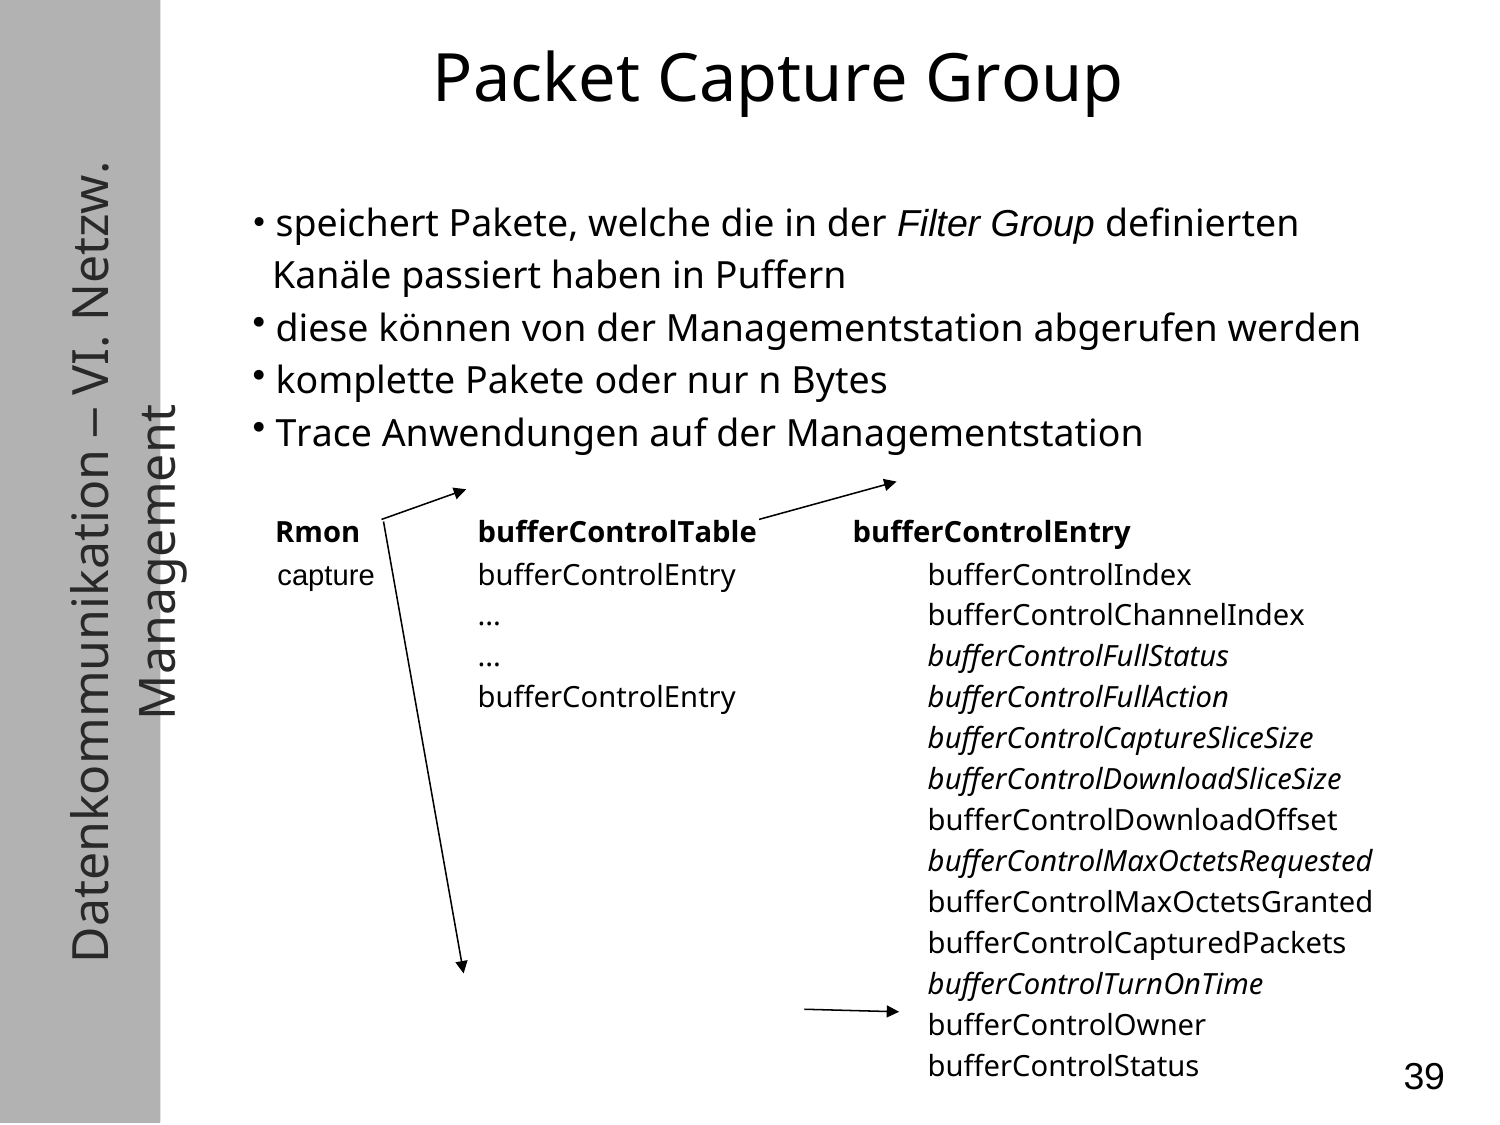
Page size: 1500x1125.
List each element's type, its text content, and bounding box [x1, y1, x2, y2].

text_box Packet Capture Group [432, 27, 1125, 123]
text_box <number> [1403, 1056, 1479, 1106]
text_box [0, 0, 160, 1123]
text_box Datenkommunikation – VI. Netzw. Management [47, 1, 178, 1124]
text_box speichert Pakete, welche die in der Filter Group definierten Kanäle passiert haben in Puffern diese können von der Managementstation abgerufen werden komplette Pakete oder nur n Bytes Trace Anwendungen auf der Managementstation Rmon bufferControlTable bufferControlEntry capture bufferControlEntry bufferControlIndex ... bufferControlChannelIndex ... bufferControlFullStatus bufferControlEntry bufferControlFullAction bufferControlCaptureSliceSize bufferControlDownloadSliceSize bufferControlDownloadOffset bufferControlMaxOctetsRequested bufferControlMaxOctetsGranted bufferControlCapturedPackets bufferControlTurnOnTime bufferControlOwner bufferControlStatus captureBufferTable captureBufferEntry ... [237, 187, 1500, 1125]
